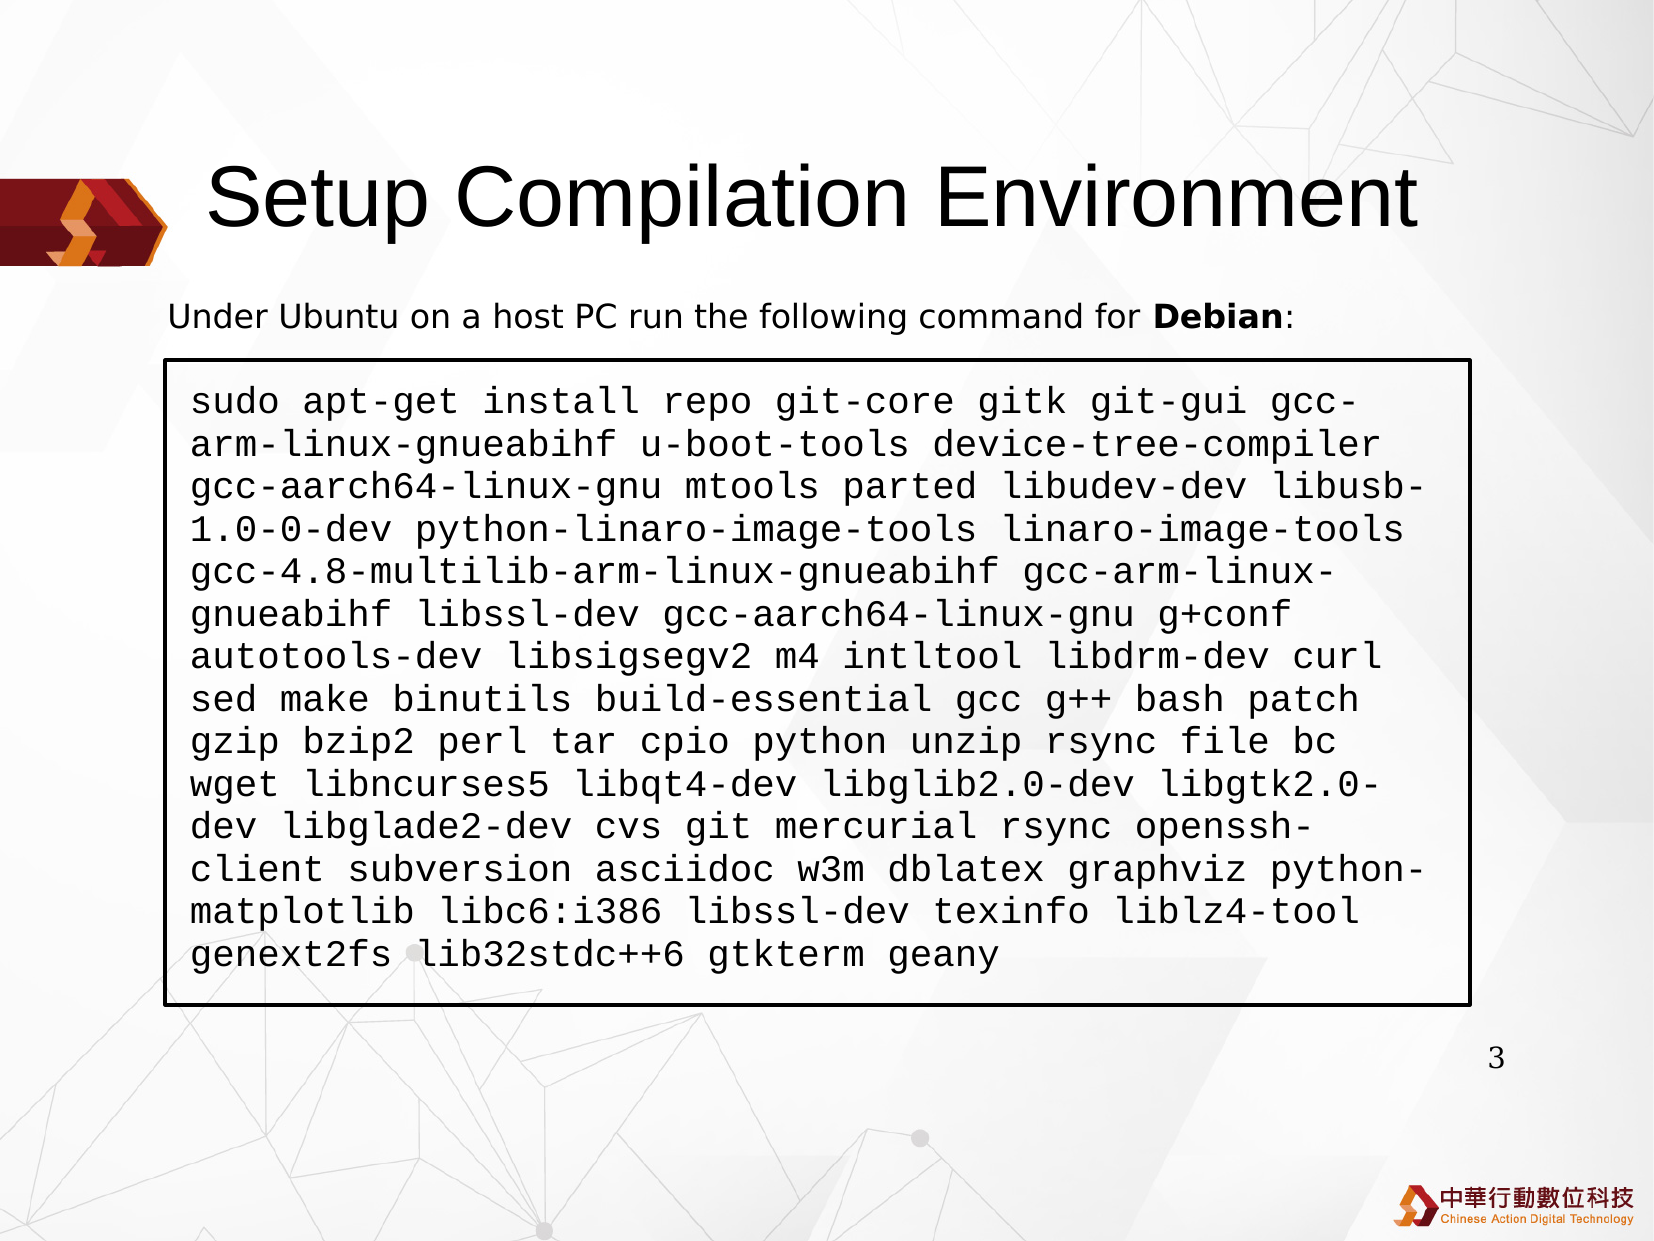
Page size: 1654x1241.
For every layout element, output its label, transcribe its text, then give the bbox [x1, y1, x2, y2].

text_box Under Ubuntu on a host PC run the following command for Debian: [152, 290, 1546, 361]
title Setup Compilation Environment [118, 112, 1506, 281]
picture [0, 0, 1654, 1241]
text_box sudo apt-get install repo git-core gitk git-gui gcc-arm-linux-gnueabihf u-boot-tools device-tree-compiler gcc-aarch64-linux-gnu mtools parted libudev-dev libusb-1.0-0-dev python-linaro-image-tools linaro-image-tools gcc-4.8-multilib-arm-linux-gnueabihf gcc-arm-linux-gnueabihf libssl-dev gcc-aarch64-linux-gnu g+conf autotools-dev libsigsegv2 m4 intltool libdrm-dev curl sed make binutils build-essential gcc g++ bash patch gzip bzip2 perl tar cpio python unzip rsync file bc wget libncurses5 libqt4-dev libglib2.0-dev libgtk2.0-dev libglade2-dev cvs git mercurial rsync openssh-client subversion asciidoc w3m dblatex graphviz python-matplotlib libc6:i386 libssl-dev texinfo liblz4-tool genext2fs lib32stdc++6 gtkterm geany [175, 375, 1456, 986]
